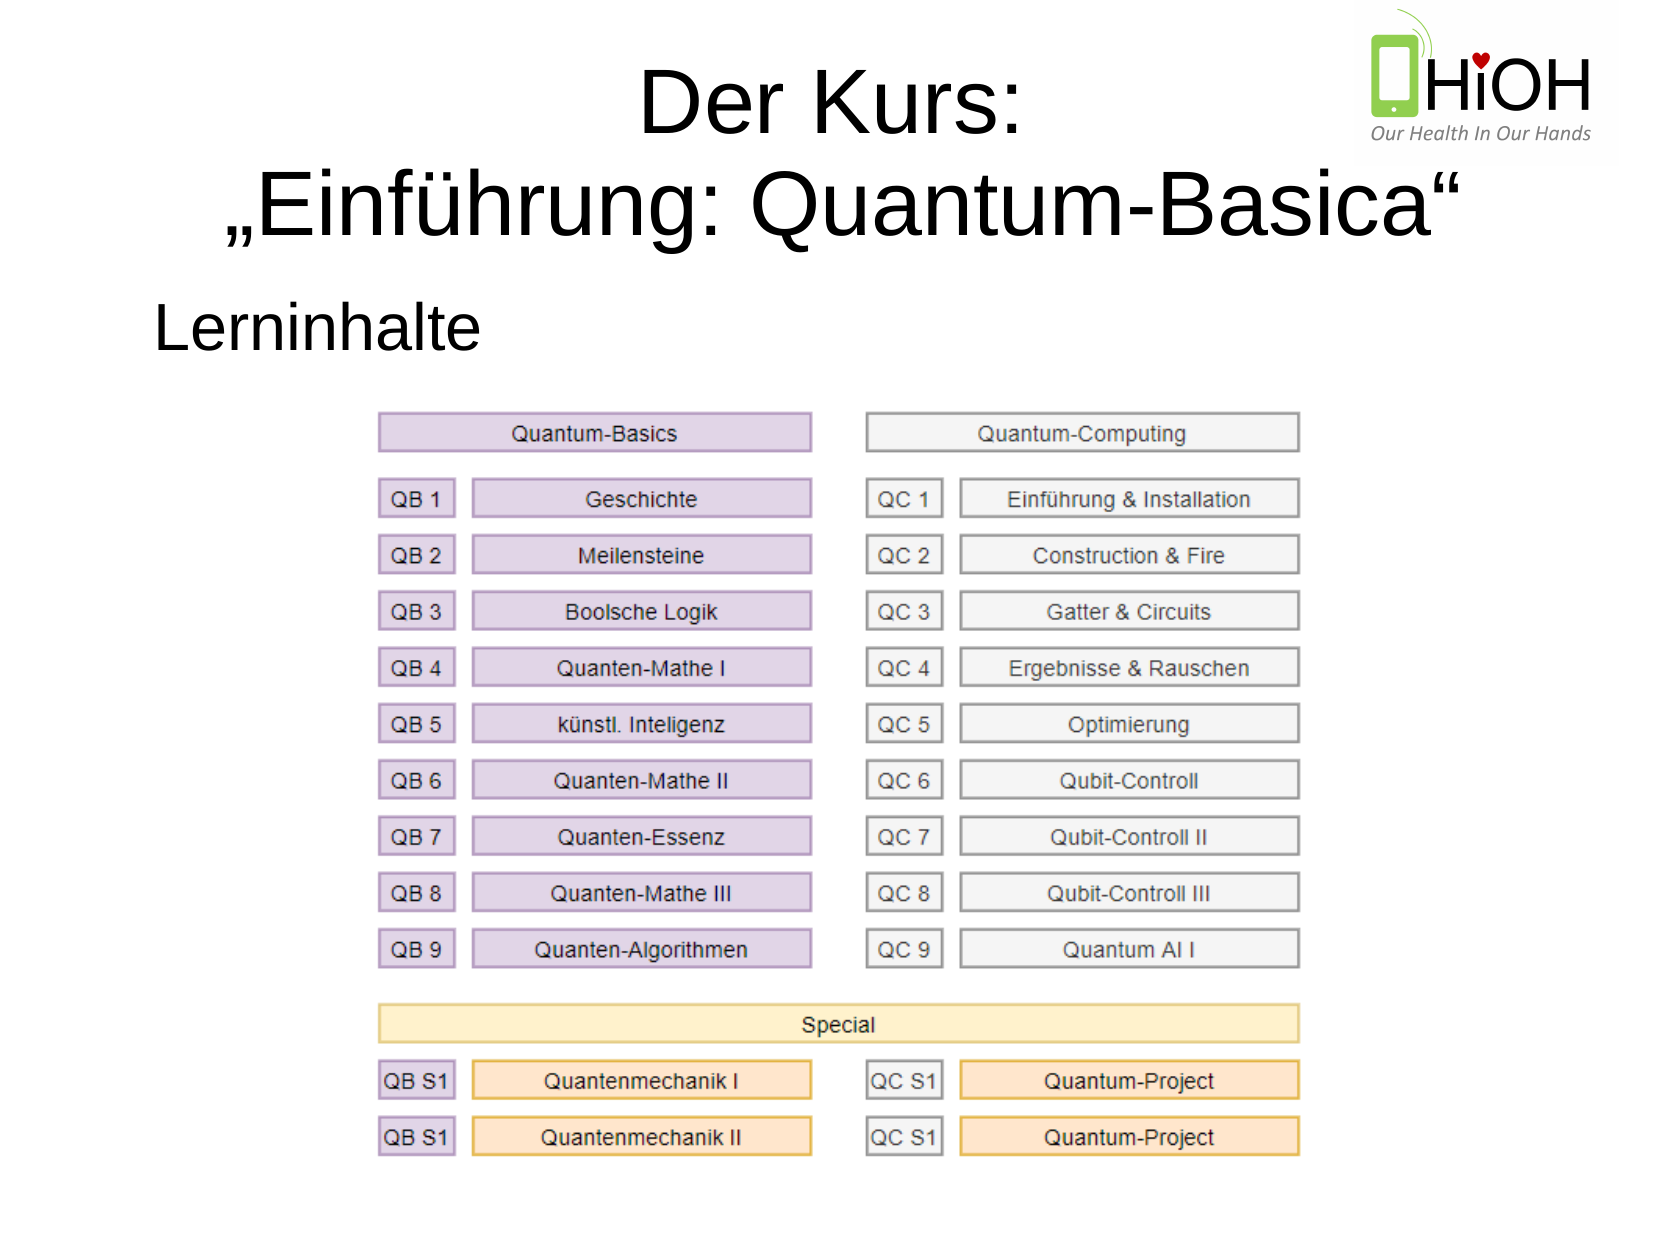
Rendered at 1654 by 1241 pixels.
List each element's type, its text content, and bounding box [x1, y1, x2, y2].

picture [358, 401, 1335, 1172]
list Lerninhalte [82, 290, 1571, 1109]
title Der Kurs: „Einführung: Quantum-Basica“ [82, 49, 1571, 257]
picture [1354, 0, 1619, 166]
